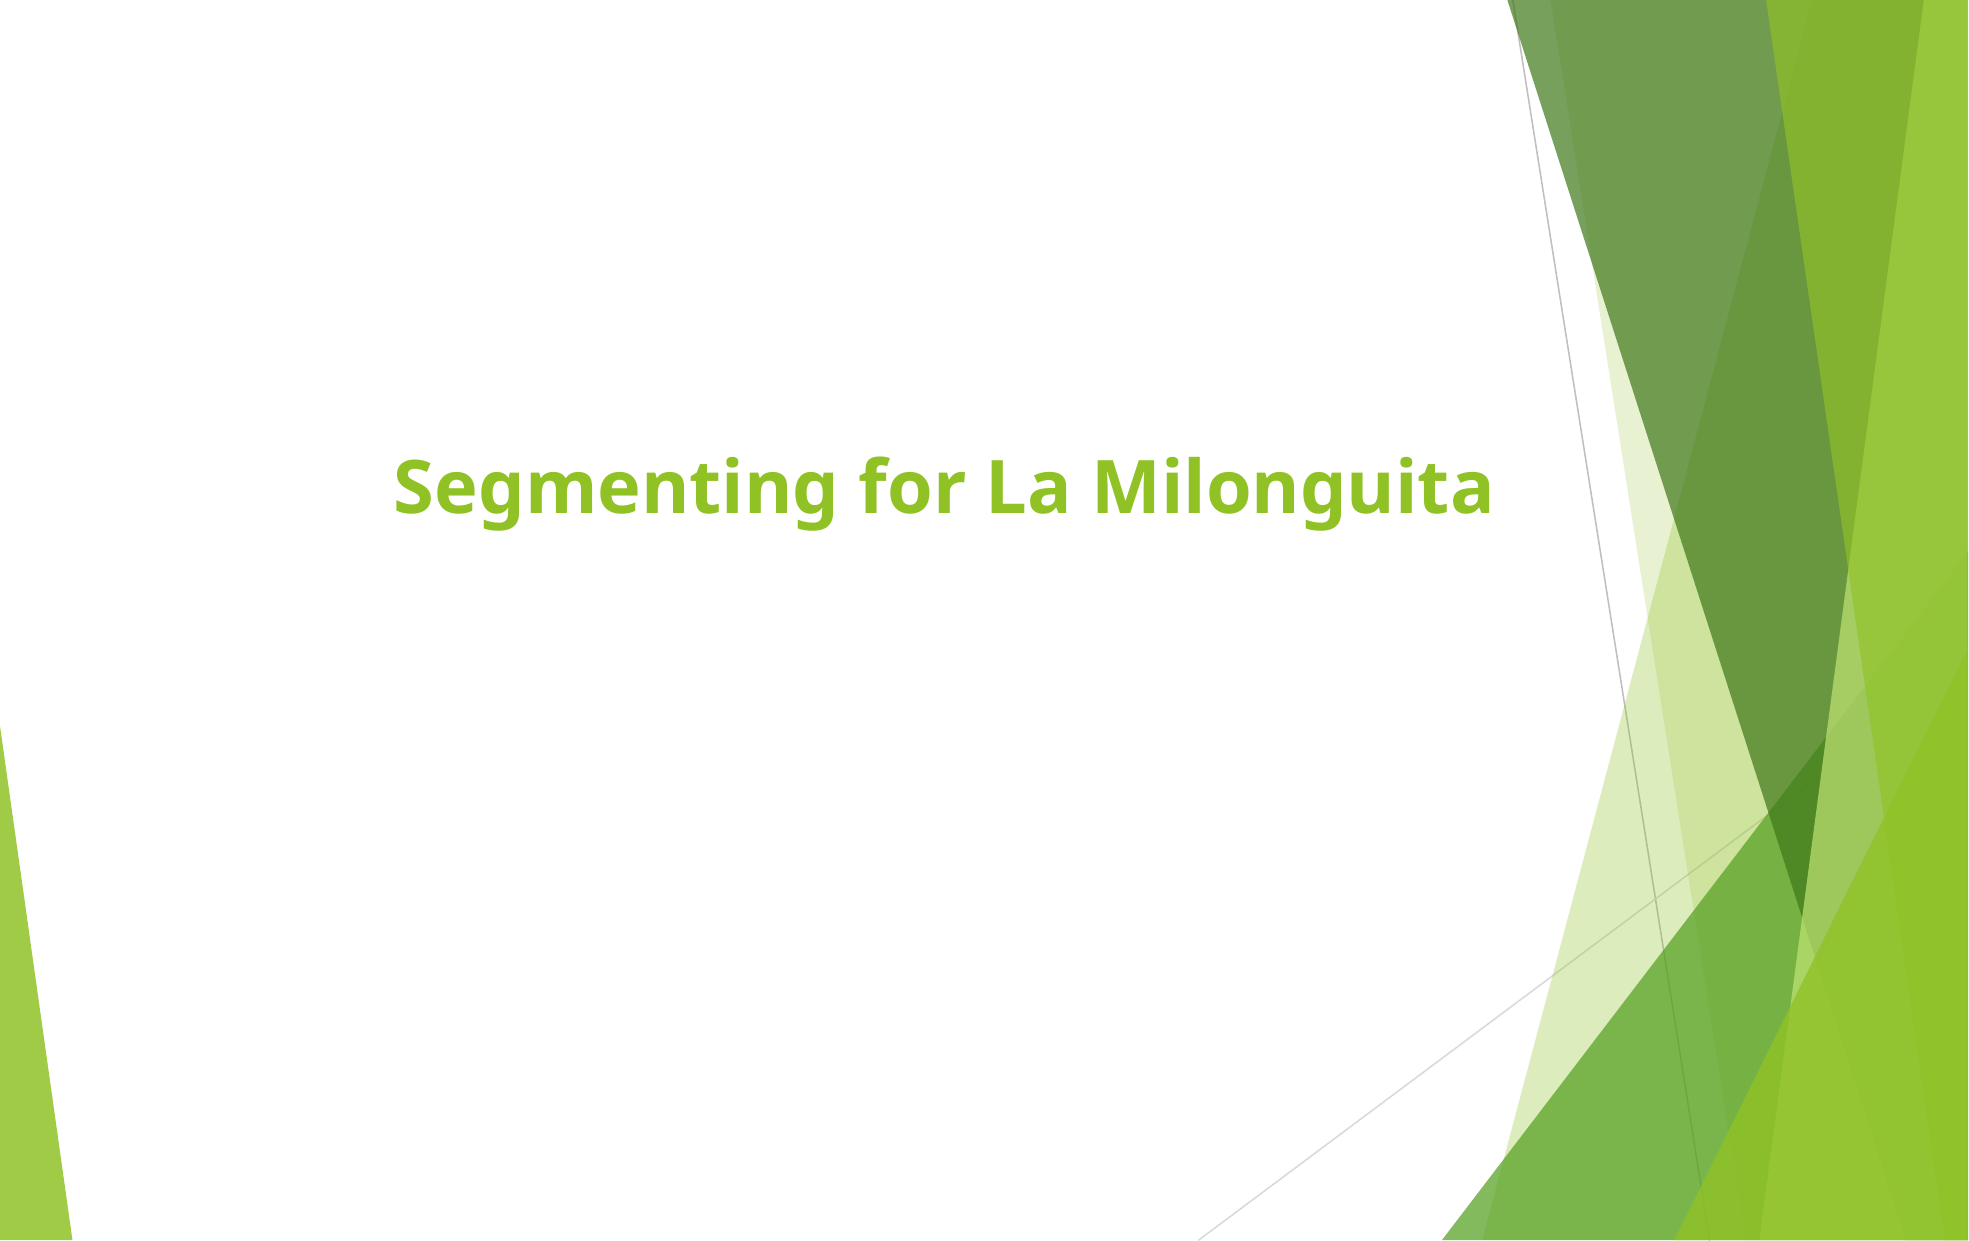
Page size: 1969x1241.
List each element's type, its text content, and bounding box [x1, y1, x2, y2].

title Segmenting for La Milonguita [378, 432, 1708, 704]
